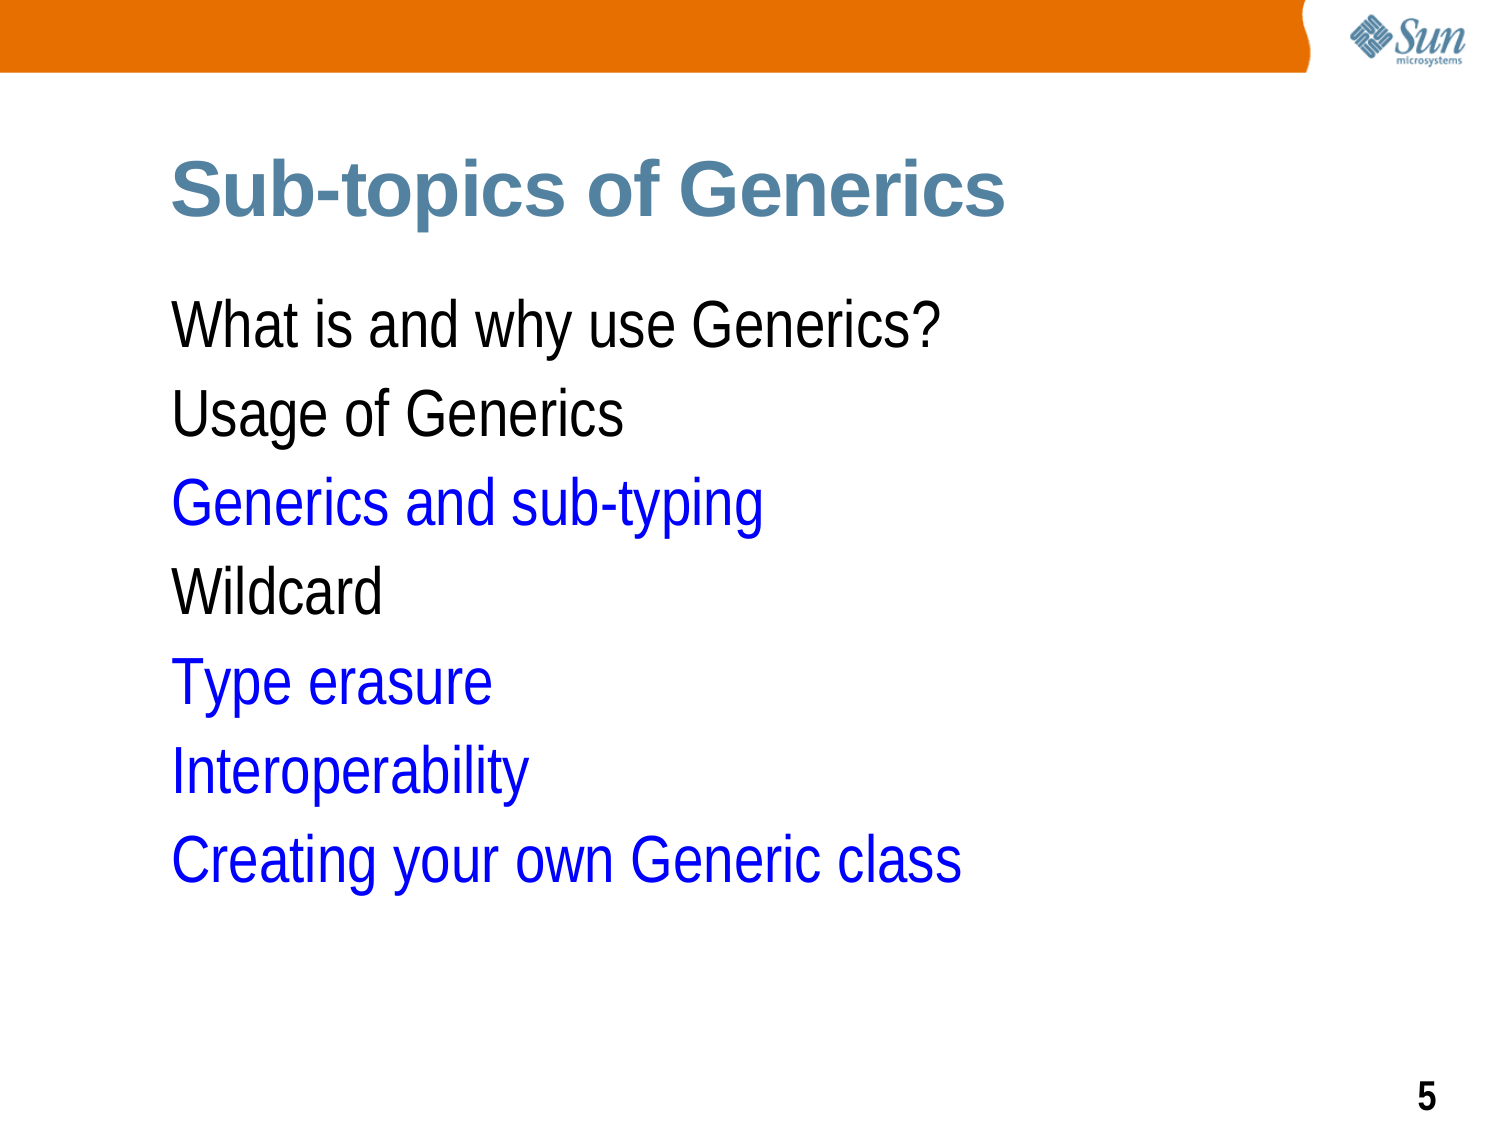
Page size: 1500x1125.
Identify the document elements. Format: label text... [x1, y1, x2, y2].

title Sub-topics of Generics [155, 90, 1457, 294]
list What is and why use Generics? Usage of Generics Generics and sub-typing Wildcard Type erasure Interoperability Creating your own Generic class [136, 287, 1407, 1016]
picture [0, 0, 1500, 75]
